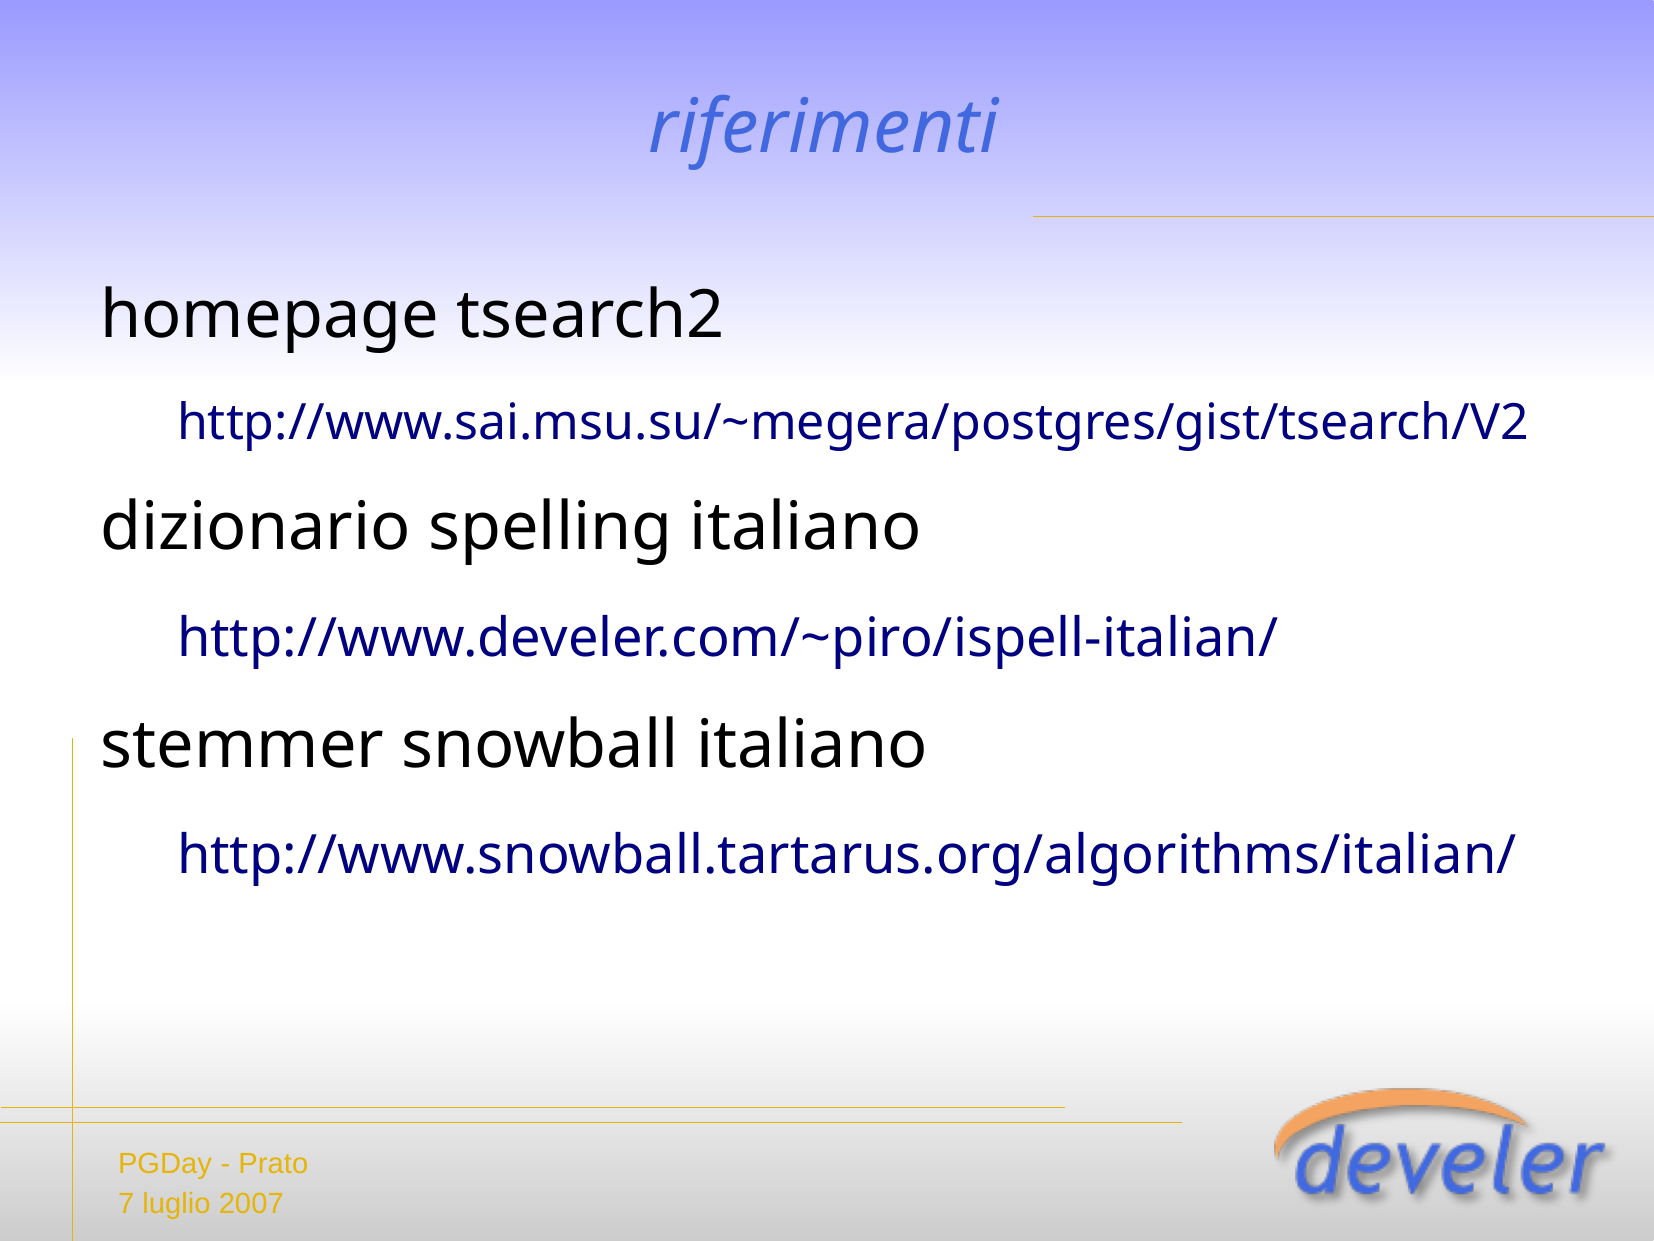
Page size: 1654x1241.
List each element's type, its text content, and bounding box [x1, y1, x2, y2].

picture [1269, 1083, 1622, 1211]
title riferimenti [82, 29, 1565, 217]
list homepage tsearch2 http://www.sai.msu.su/~megera/postgres/gist/tsearch/V2 dizionario spelling italiano http://www.develer.com/~piro/ispell-italian/ stemmer snowball italiano http://www.snowball.tartarus.org/algorithms/italian/ [82, 265, 1571, 1093]
